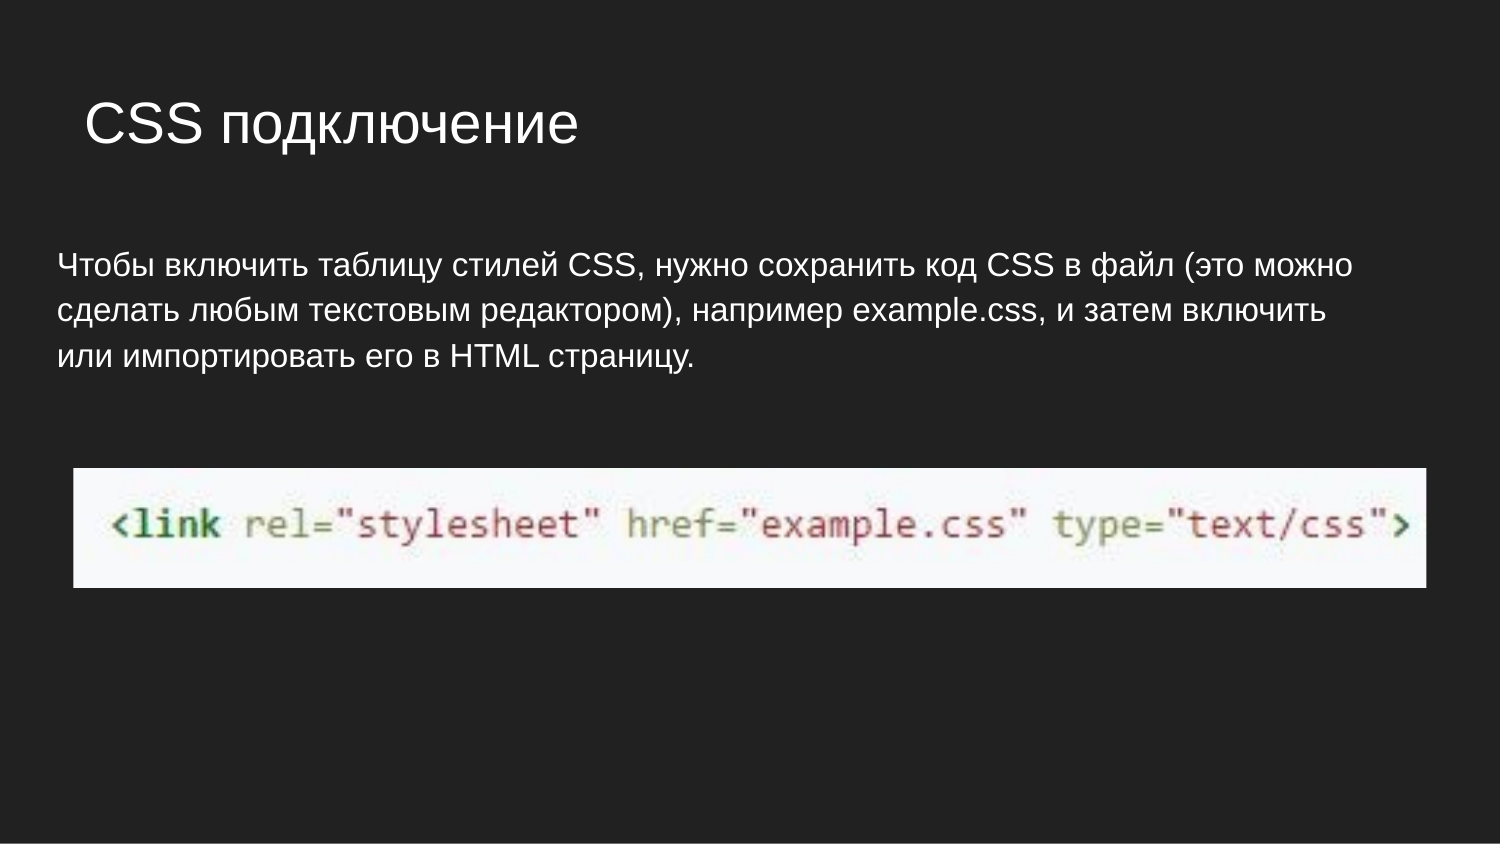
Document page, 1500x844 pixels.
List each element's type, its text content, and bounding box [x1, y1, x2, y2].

text_box [73, 468, 1427, 588]
text_box CSS подключение [292, 116, 306, 139]
text_box Чтобы включить таблицу стилей CSS, нужно сохранить код CSS в файл (это можно сделать любым текстовым редактором), например example.css, и затем включить или импортировать его в HTML страницу. [54, 194, 1371, 374]
text_box CSS подключение [82, 82, 733, 155]
